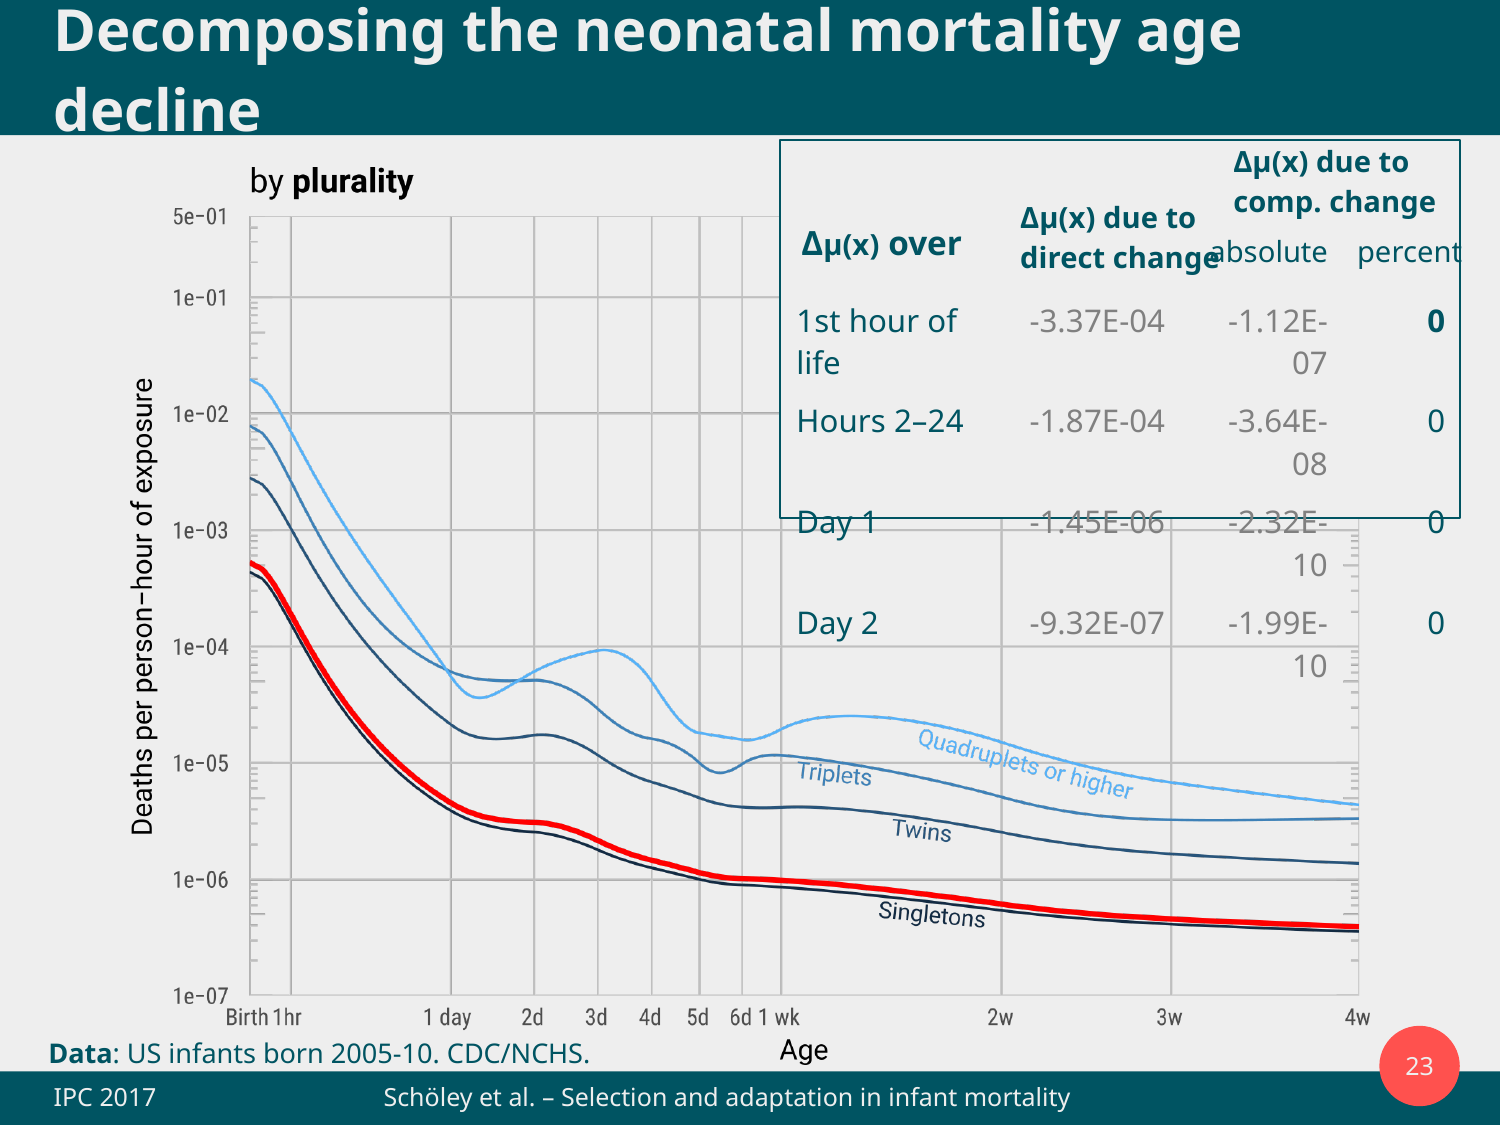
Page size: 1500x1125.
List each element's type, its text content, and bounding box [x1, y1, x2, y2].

picture [130, 167, 1370, 1065]
table_cell 0 [1343, 392, 1460, 493]
text_box percent [1342, 223, 1460, 278]
table_cell Day 2 [782, 594, 1014, 695]
table_header -1.12E-07 [1180, 291, 1343, 392]
table_cell -2.32E-10 [1180, 493, 1343, 594]
text_box Δµ(x) over [786, 212, 953, 272]
text_box [1413, 140, 1460, 223]
table_cell 0 [1343, 493, 1460, 594]
table_header 0 [1343, 291, 1460, 392]
text_box [779, 140, 1460, 518]
text_box Data: US infants born 2005-10. CDC/NCHS. [33, 1026, 931, 1078]
table_cell -1.99E-10 [1180, 594, 1343, 695]
table_cell -3.64E-08 [1180, 392, 1343, 493]
text_box Δµ(x) due to comp. change [1218, 133, 1413, 227]
table_cell 0 [1343, 594, 1460, 695]
table_header -3.37E-04 [1014, 291, 1180, 392]
table_header 1st hour of life [782, 291, 1014, 392]
table_cell -1.45E-06 [1014, 493, 1180, 594]
text_box Δµ(x) due to direct change [1005, 190, 1195, 283]
text_box absolute [1194, 223, 1325, 278]
table_cell -1.87E-04 [1014, 392, 1180, 493]
table_cell -9.32E-07 [1014, 594, 1180, 695]
table_cell Hours 2–24 [782, 392, 1014, 493]
table_cell Day 1 [782, 493, 1014, 594]
title Decomposing the neonatal mortality age decline [53, 0, 1447, 141]
